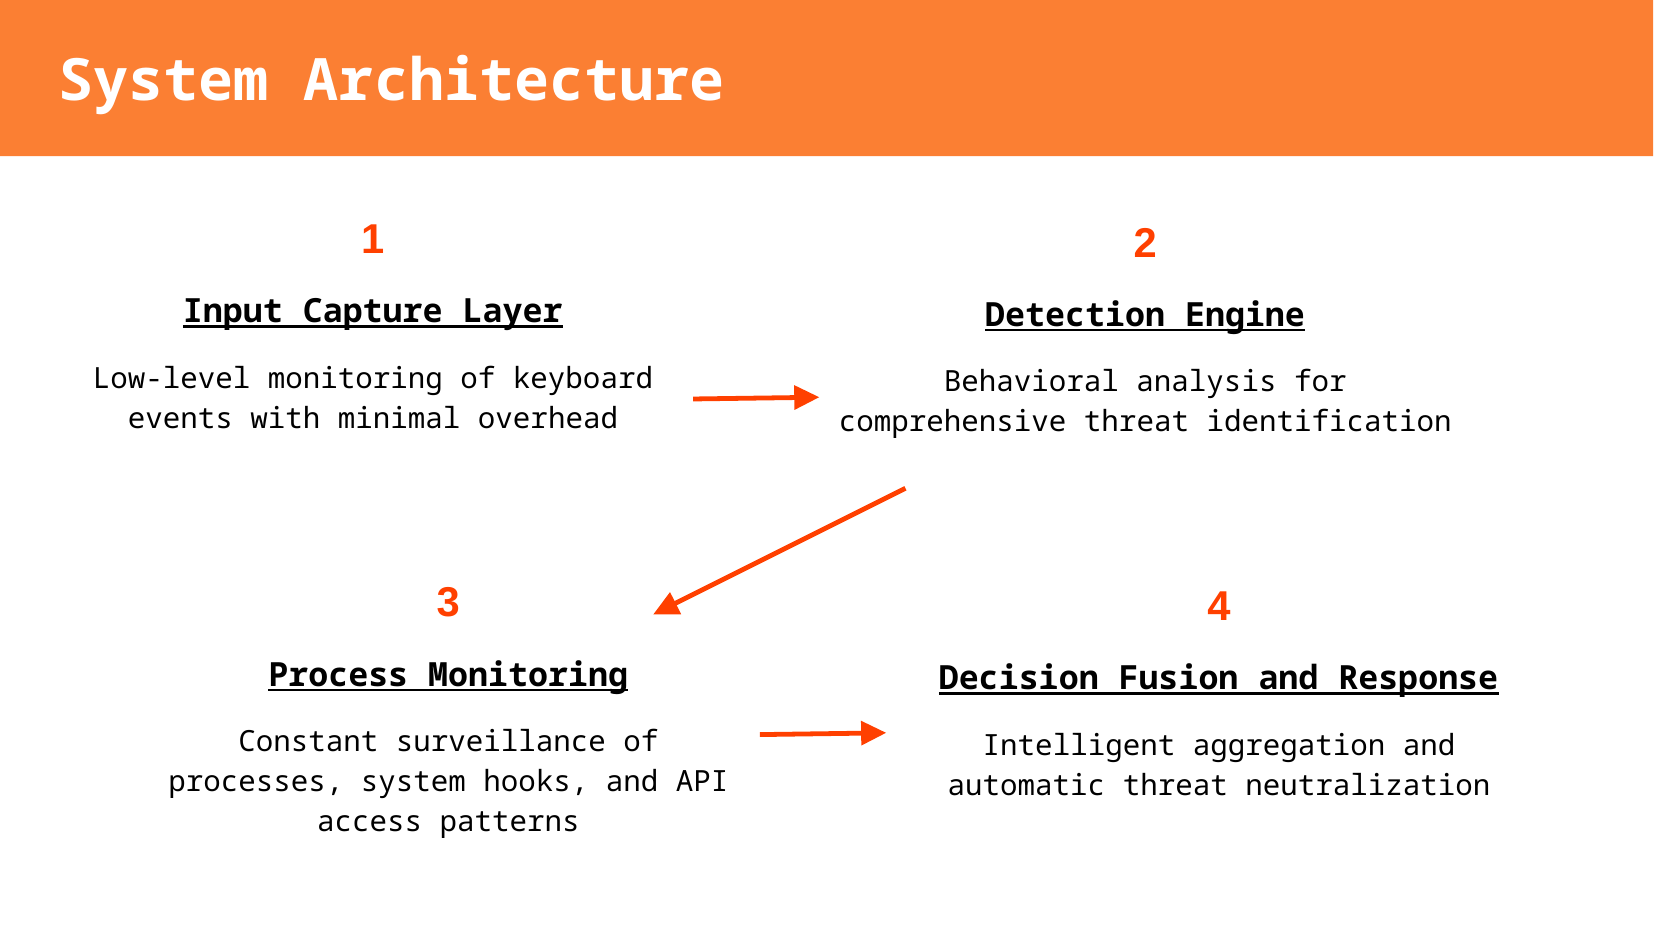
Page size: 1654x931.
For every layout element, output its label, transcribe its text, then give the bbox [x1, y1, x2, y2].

text_box 2 Detection Engine Behavioral analysis for comprehensive threat identification [820, 212, 1471, 521]
title System Architecture [0, 0, 1654, 157]
text_box 4 Decision Fusion and Response Intelligent aggregation and automatic threat neutralization [909, 575, 1529, 808]
text_box 1 Input Capture Layer Low-level monitoring of keyboard events with minimal overhead [69, 208, 677, 518]
text_box 3 Process Monitoring Constant surveillance of processes, system hooks, and API access patterns [136, 571, 760, 881]
